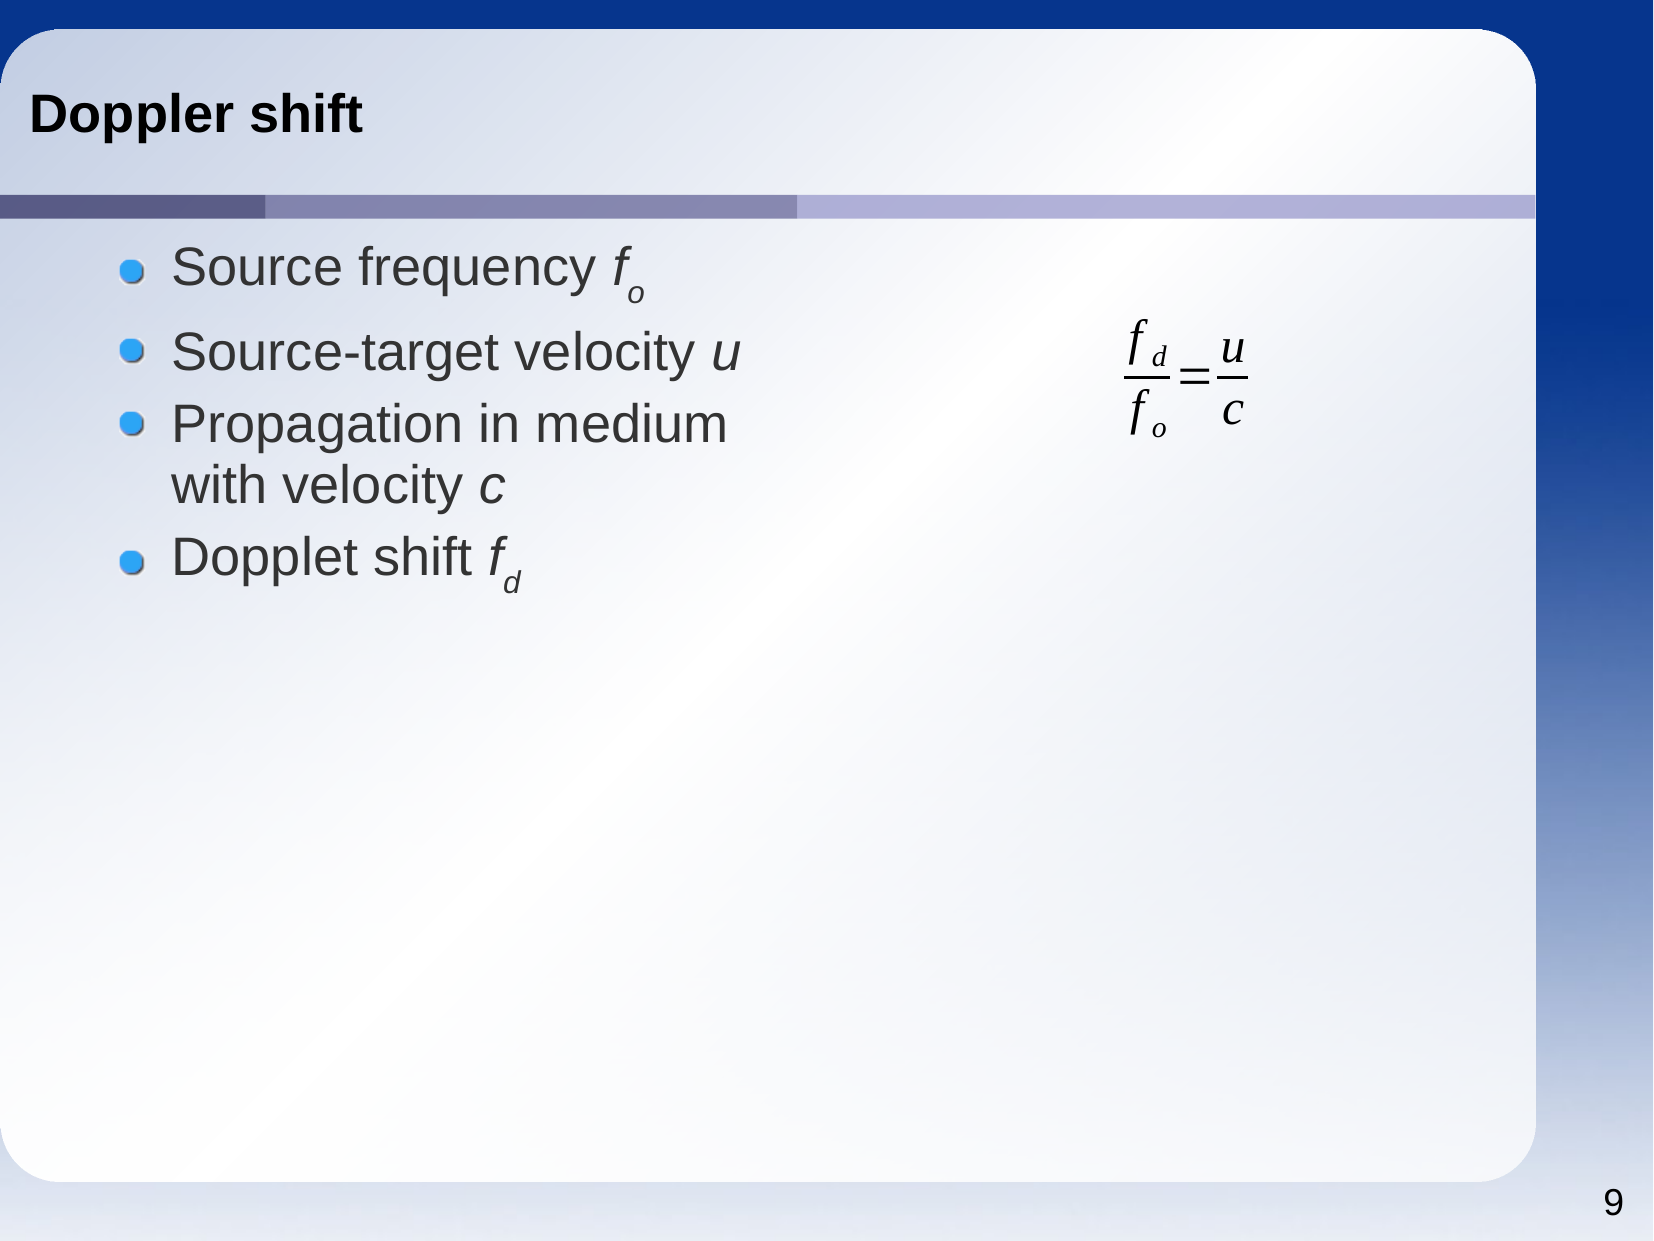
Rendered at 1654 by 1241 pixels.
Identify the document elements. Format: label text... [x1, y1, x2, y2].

chart [1115, 310, 1258, 444]
picture [0, 0, 1654, 1241]
list Source frequency fo Source-target velocity u Propagation in medium with velocity c Dopplet shift fd [29, 236, 750, 1152]
title Doppler shift [29, 49, 1506, 178]
